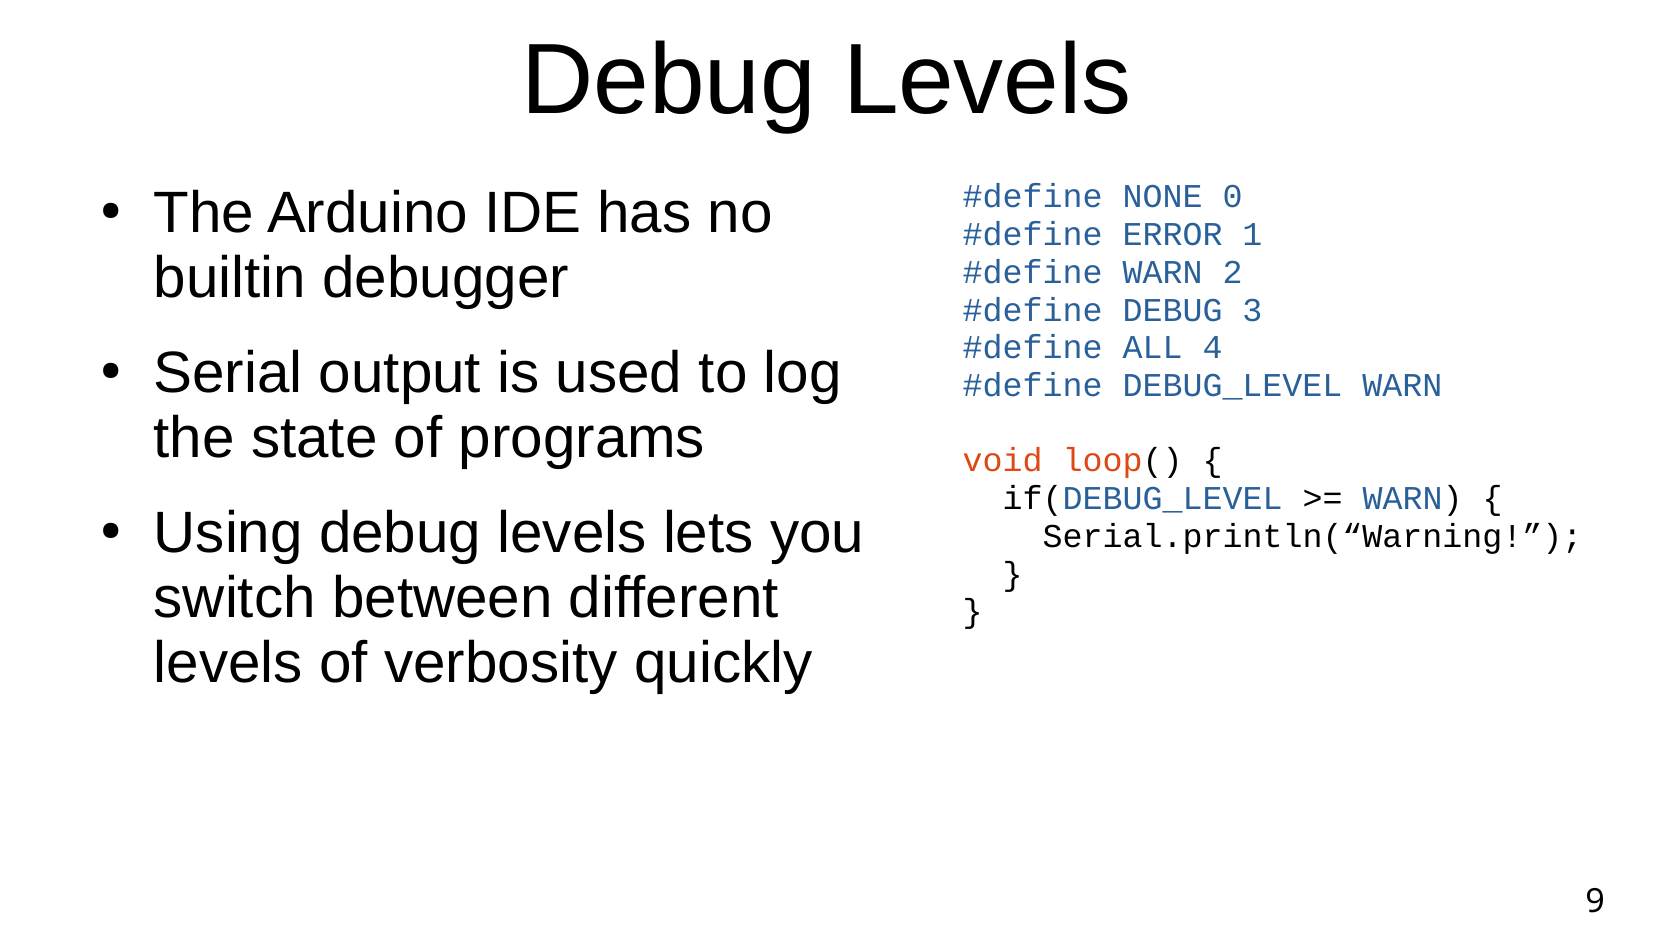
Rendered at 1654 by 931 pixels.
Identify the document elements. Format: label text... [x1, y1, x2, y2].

list The Arduino IDE has no builtin debugger Serial output is used to log the state of programs Using debug levels lets you switch between different levels of verbosity quickly [82, 180, 916, 811]
list #define NONE 0 #define ERROR 1 #define WARN 2 #define DEBUG 3 #define ALL 4 #define DEBUG_LEVEL WARN void loop() { if(DEBUG_LEVEL >= WARN) { Serial.println(“Warning!”); } } [962, 180, 1600, 811]
title Debug Levels [82, 1, 1571, 157]
